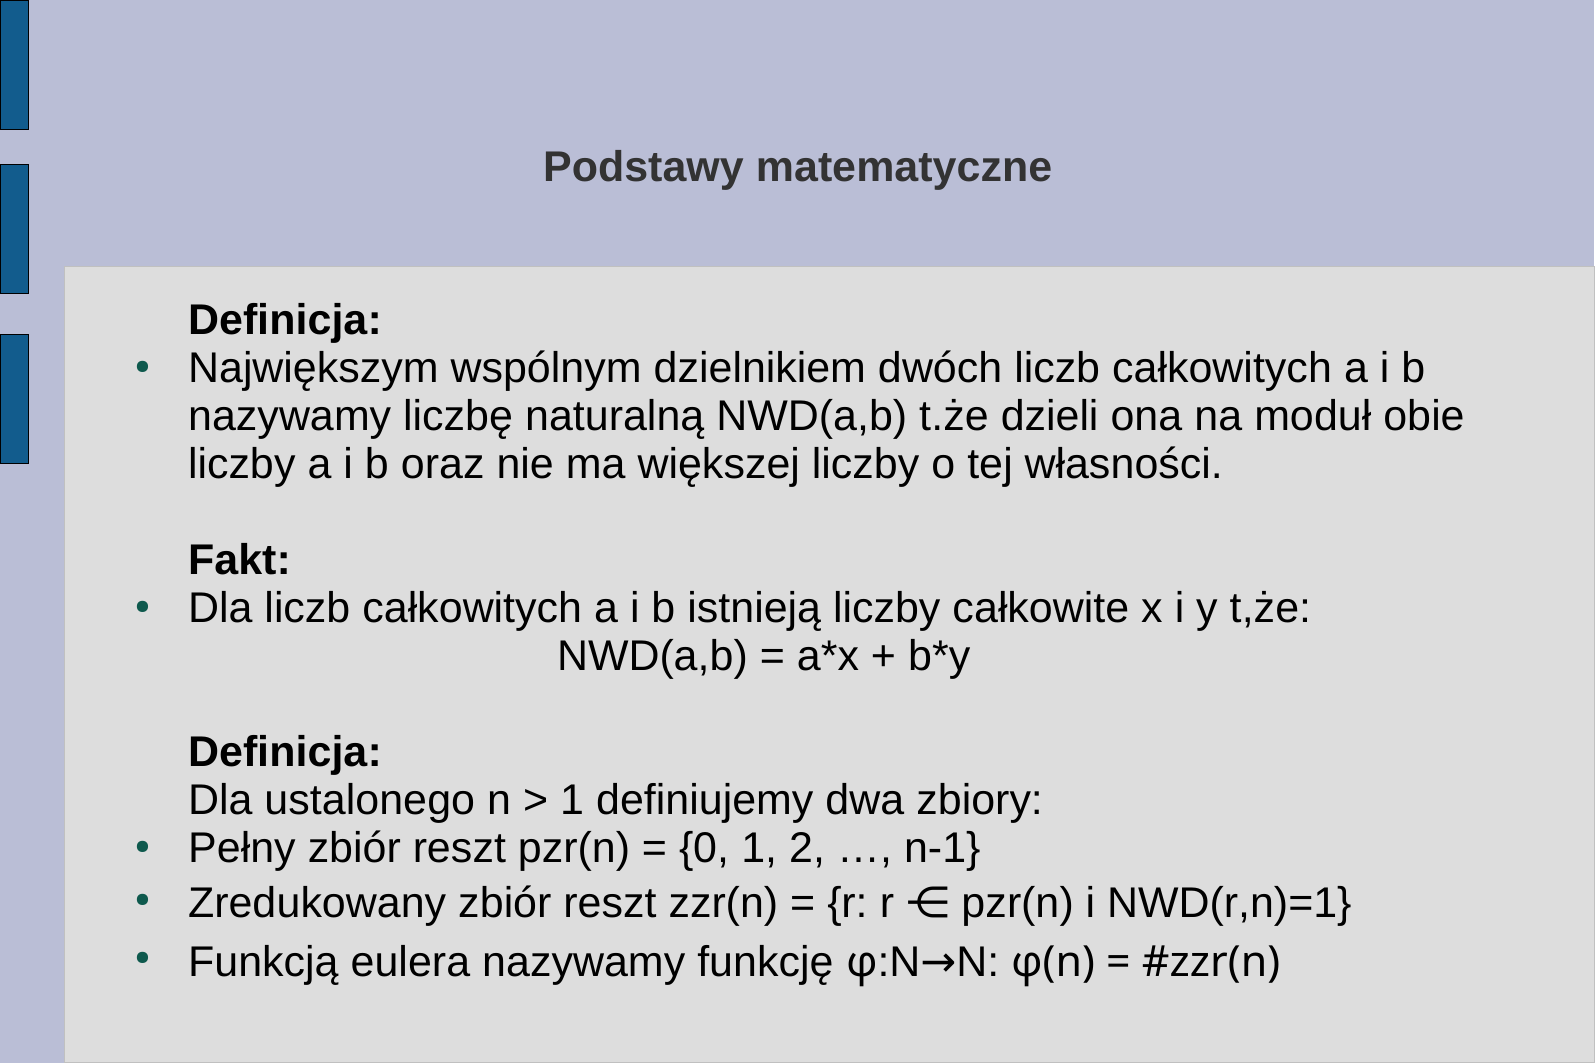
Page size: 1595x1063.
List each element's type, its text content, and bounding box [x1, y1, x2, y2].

list Definicja: Największym wspólnym dzielnikiem dwóch liczb całkowitych a i b nazywamy liczbę naturalną NWD(a,b) t.że dzieli ona na moduł obie liczby a i b oraz nie ma większej liczby o tej własności. Fakt: Dla liczb całkowitych a i b istnieją liczby całkowite x i y t,że: NWD(a,b) = a*x + b*y Definicja: Dla ustalonego n > 1 definiujemy dwa zbiory: Pełny zbiór reszt pzr(n) = {0, 1, 2, …, n-1} Zredukowany zbiór reszt zzr(n) = {r: r ⋲ pzr(n) i NWD(r,n)=1} Funkcją eulera nazywamy funkcję φ:N→N: φ(n) = #zzr(n) [117, 295, 1479, 1063]
title Podstawy matematyczne [117, 78, 1479, 256]
